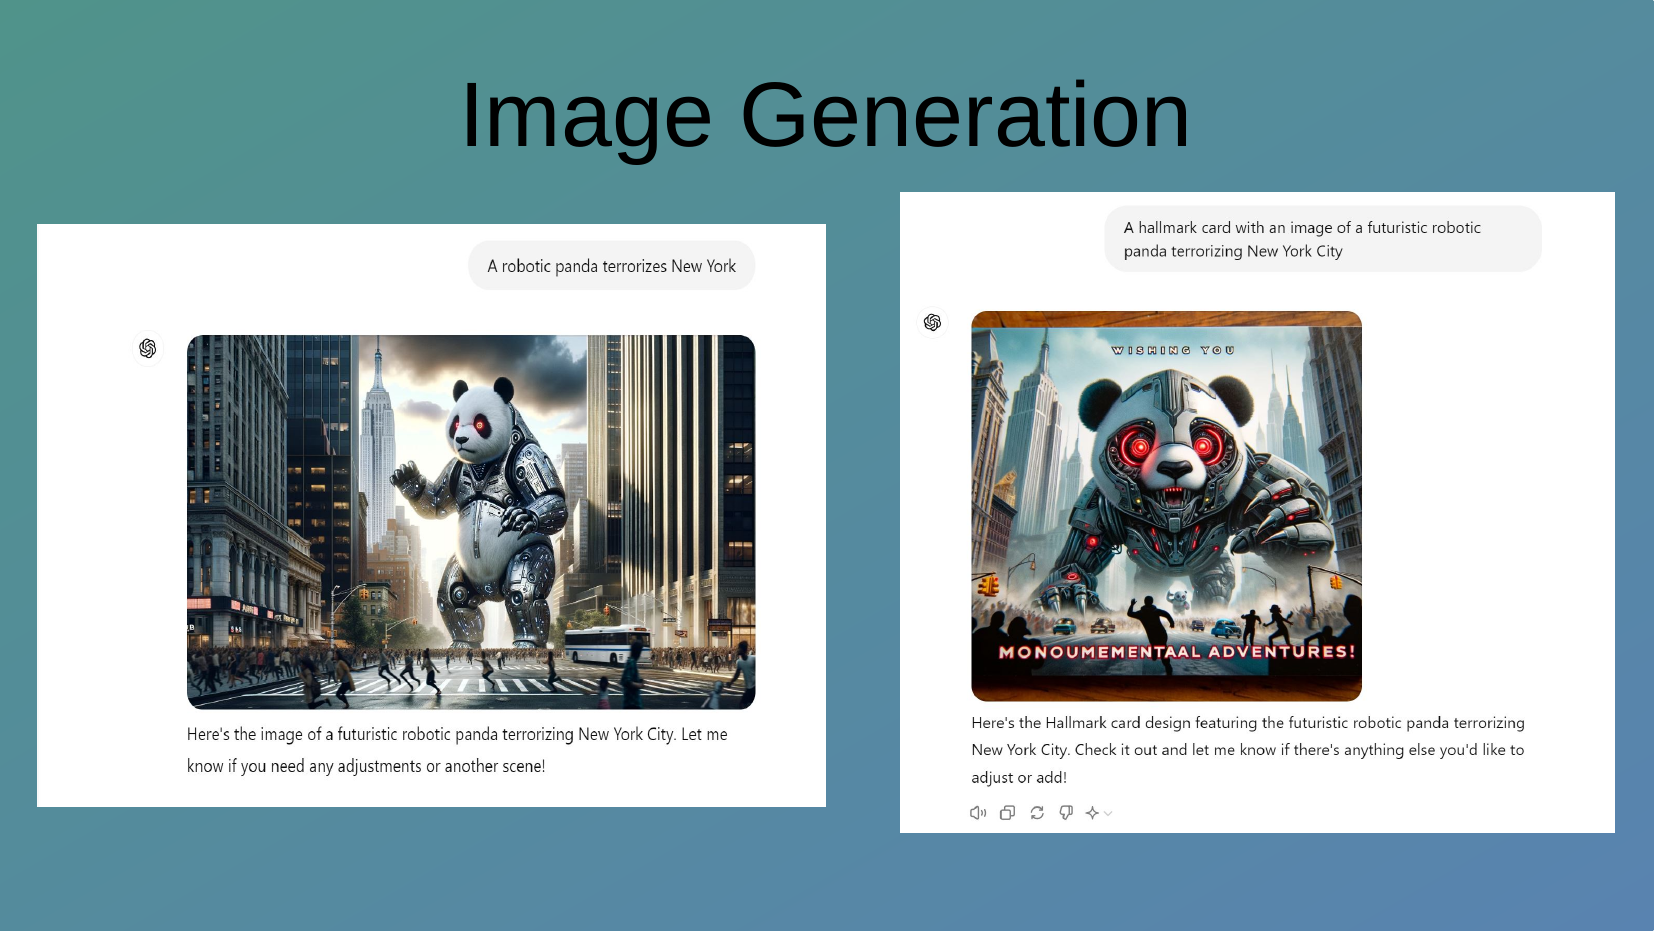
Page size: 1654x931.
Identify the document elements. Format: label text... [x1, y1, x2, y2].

title Image Generation [82, 37, 1571, 193]
picture [37, 224, 826, 807]
picture [900, 192, 1615, 833]
